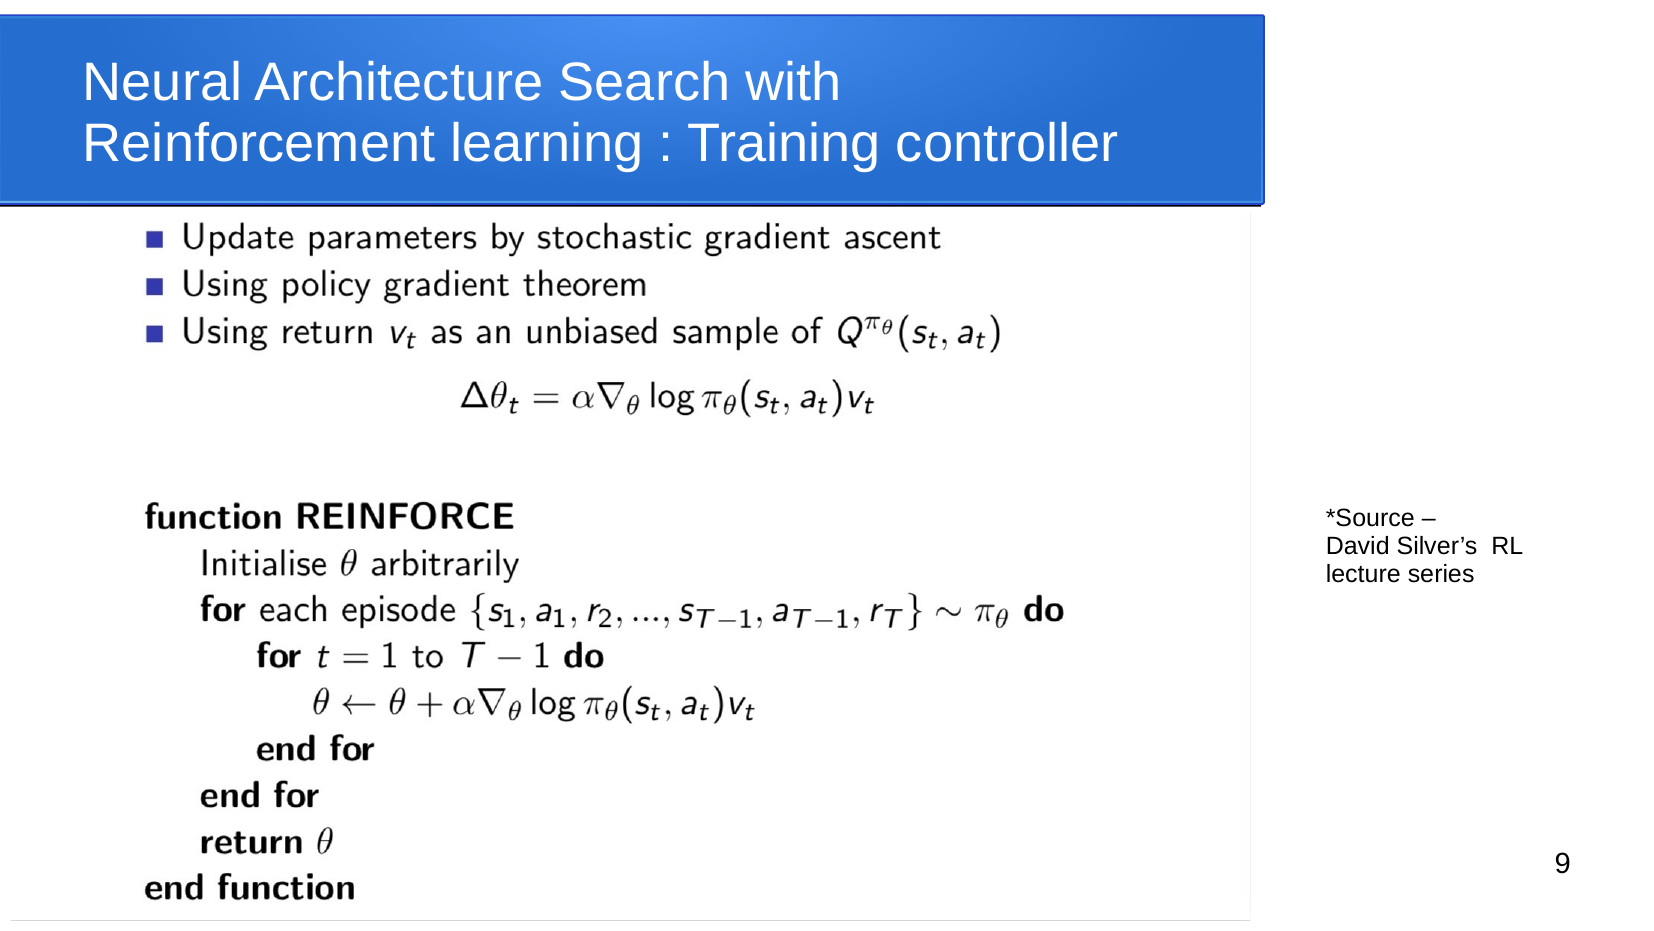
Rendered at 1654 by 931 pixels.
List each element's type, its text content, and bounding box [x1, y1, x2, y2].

picture [10, 212, 1251, 921]
text_box *Source – David Silver’s RL lecture series [1311, 496, 1654, 595]
title Neural Architecture Search with Reinforcement learning : Training controller [82, 35, 1235, 189]
